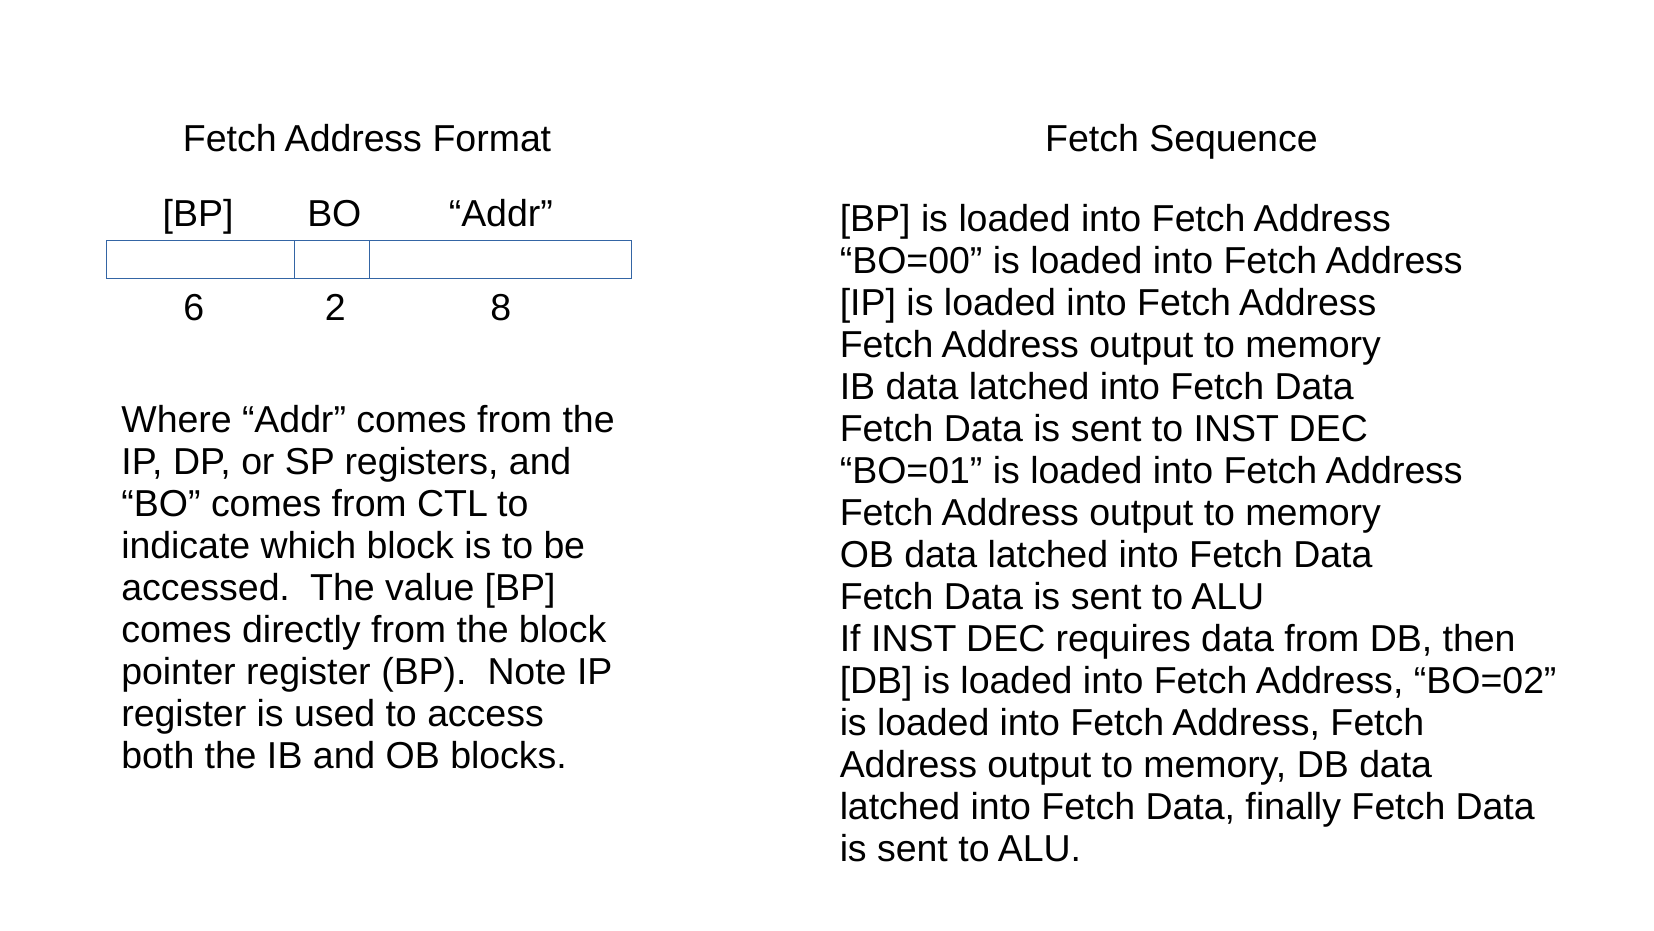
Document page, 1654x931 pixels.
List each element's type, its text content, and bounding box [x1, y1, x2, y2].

text_box [370, 240, 632, 279]
text_box “Addr” [434, 184, 569, 242]
text_box Fetch Address Format [168, 110, 567, 168]
text_box Where “Addr” comes from the IP, DP, or SP registers, and “BO” comes from CTL to indicate which block is to be accessed. The value [BP] comes directly from the block pointer register (BP). Note IP register is used to access both the IB and OB blocks. [106, 391, 632, 784]
text_box BO [292, 184, 377, 242]
text_box 8 [475, 279, 527, 337]
text_box [106, 240, 294, 279]
text_box [295, 242, 369, 279]
text_box [BP] is loaded into Fetch Address “BO=00” is loaded into Fetch Address [IP] is loaded into Fetch Address Fetch Address output to memory IB data latched into Fetch Data Fetch Data is sent to INST DEC “BO=01” is loaded into Fetch Address Fetch Address output to memory OB data latched into Fetch Data Fetch Data is sent to ALU If INST DEC requires data from DB, then [DB] is loaded into Fetch Address, “BO=02” is loaded into Fetch Address, Fetch Address output to memory, DB data latched into Fetch Data, finally Fetch Data is sent to ALU. [825, 190, 1576, 919]
text_box 6 [168, 279, 220, 337]
text_box [BP] [147, 184, 269, 242]
text_box Fetch Sequence [1030, 110, 1334, 168]
text_box 2 [310, 279, 361, 337]
